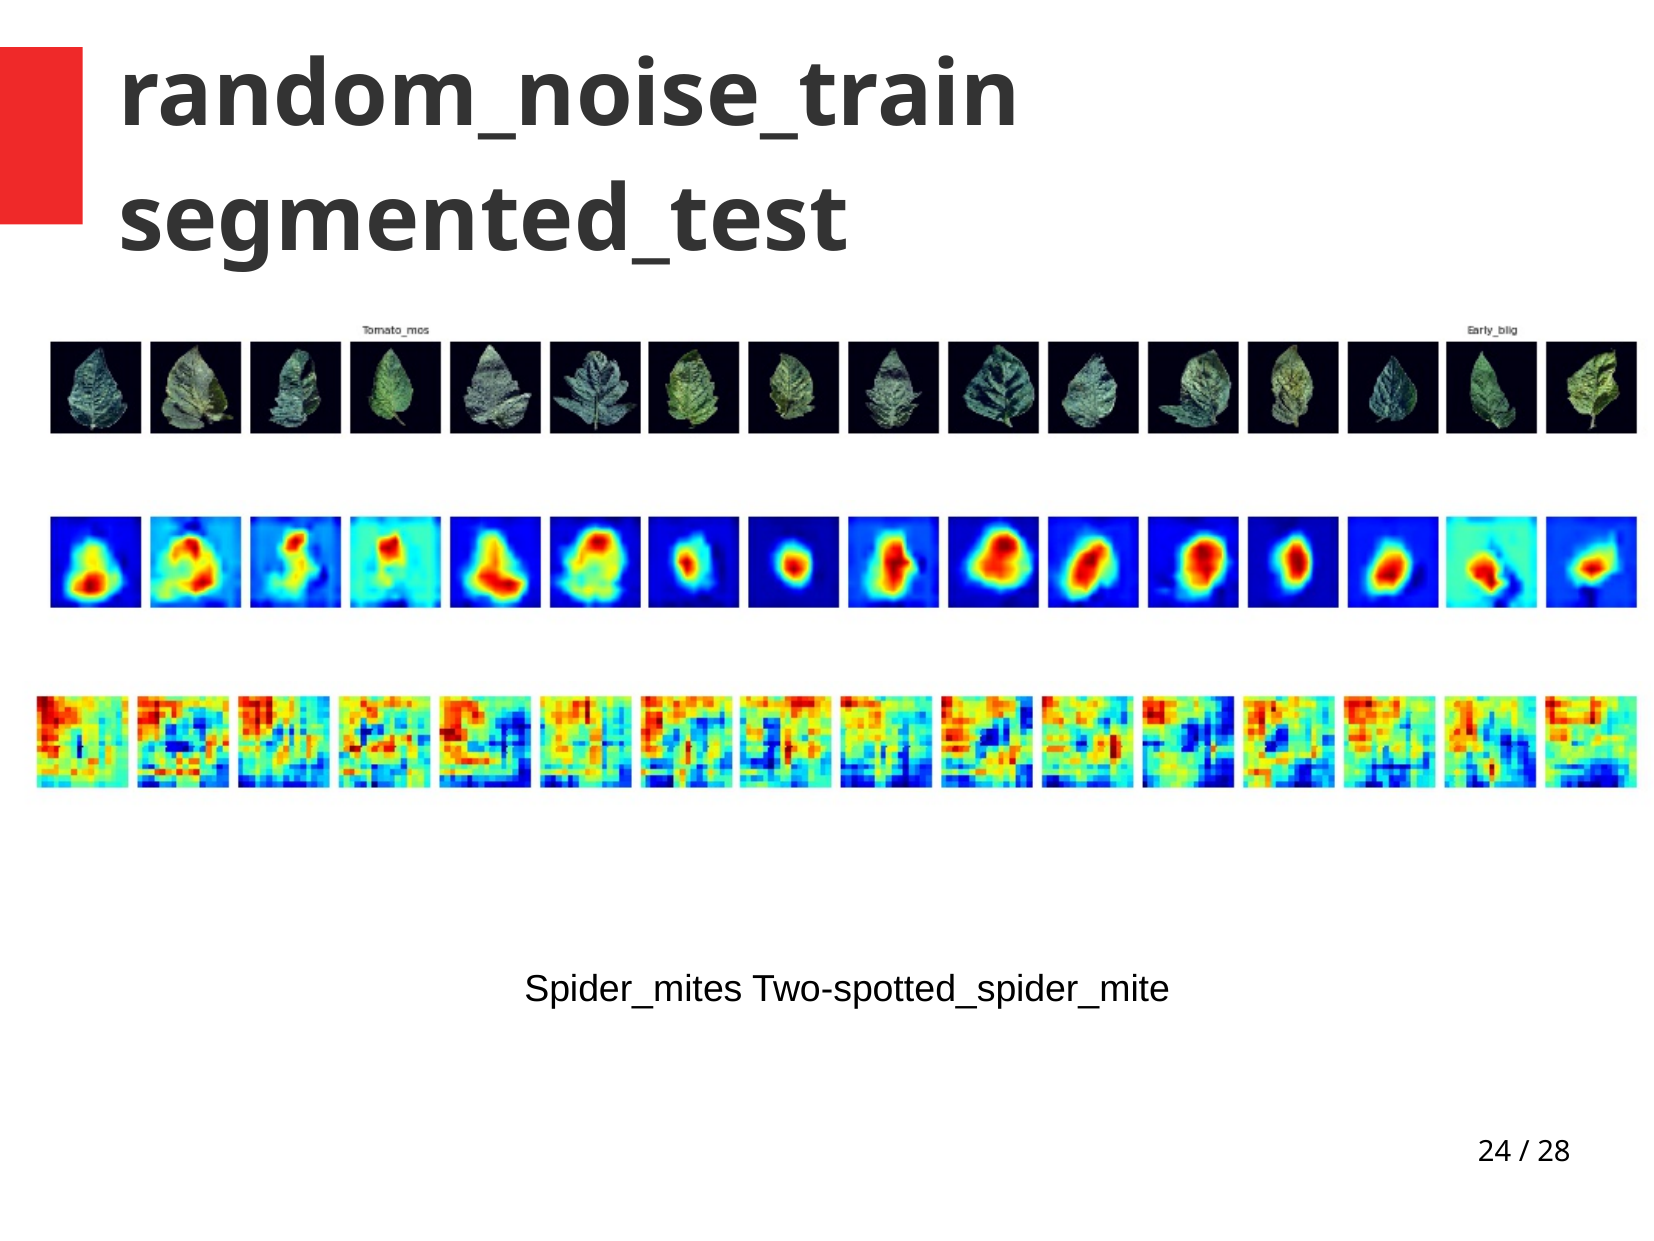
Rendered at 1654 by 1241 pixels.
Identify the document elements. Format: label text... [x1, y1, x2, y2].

picture [0, 681, 1654, 826]
picture [0, 314, 1654, 471]
text_box Spider_mites Two-spotted_spider_mite [509, 960, 1186, 1017]
title random_noise_train segmented_test [118, 45, 1571, 260]
picture [0, 500, 1654, 646]
